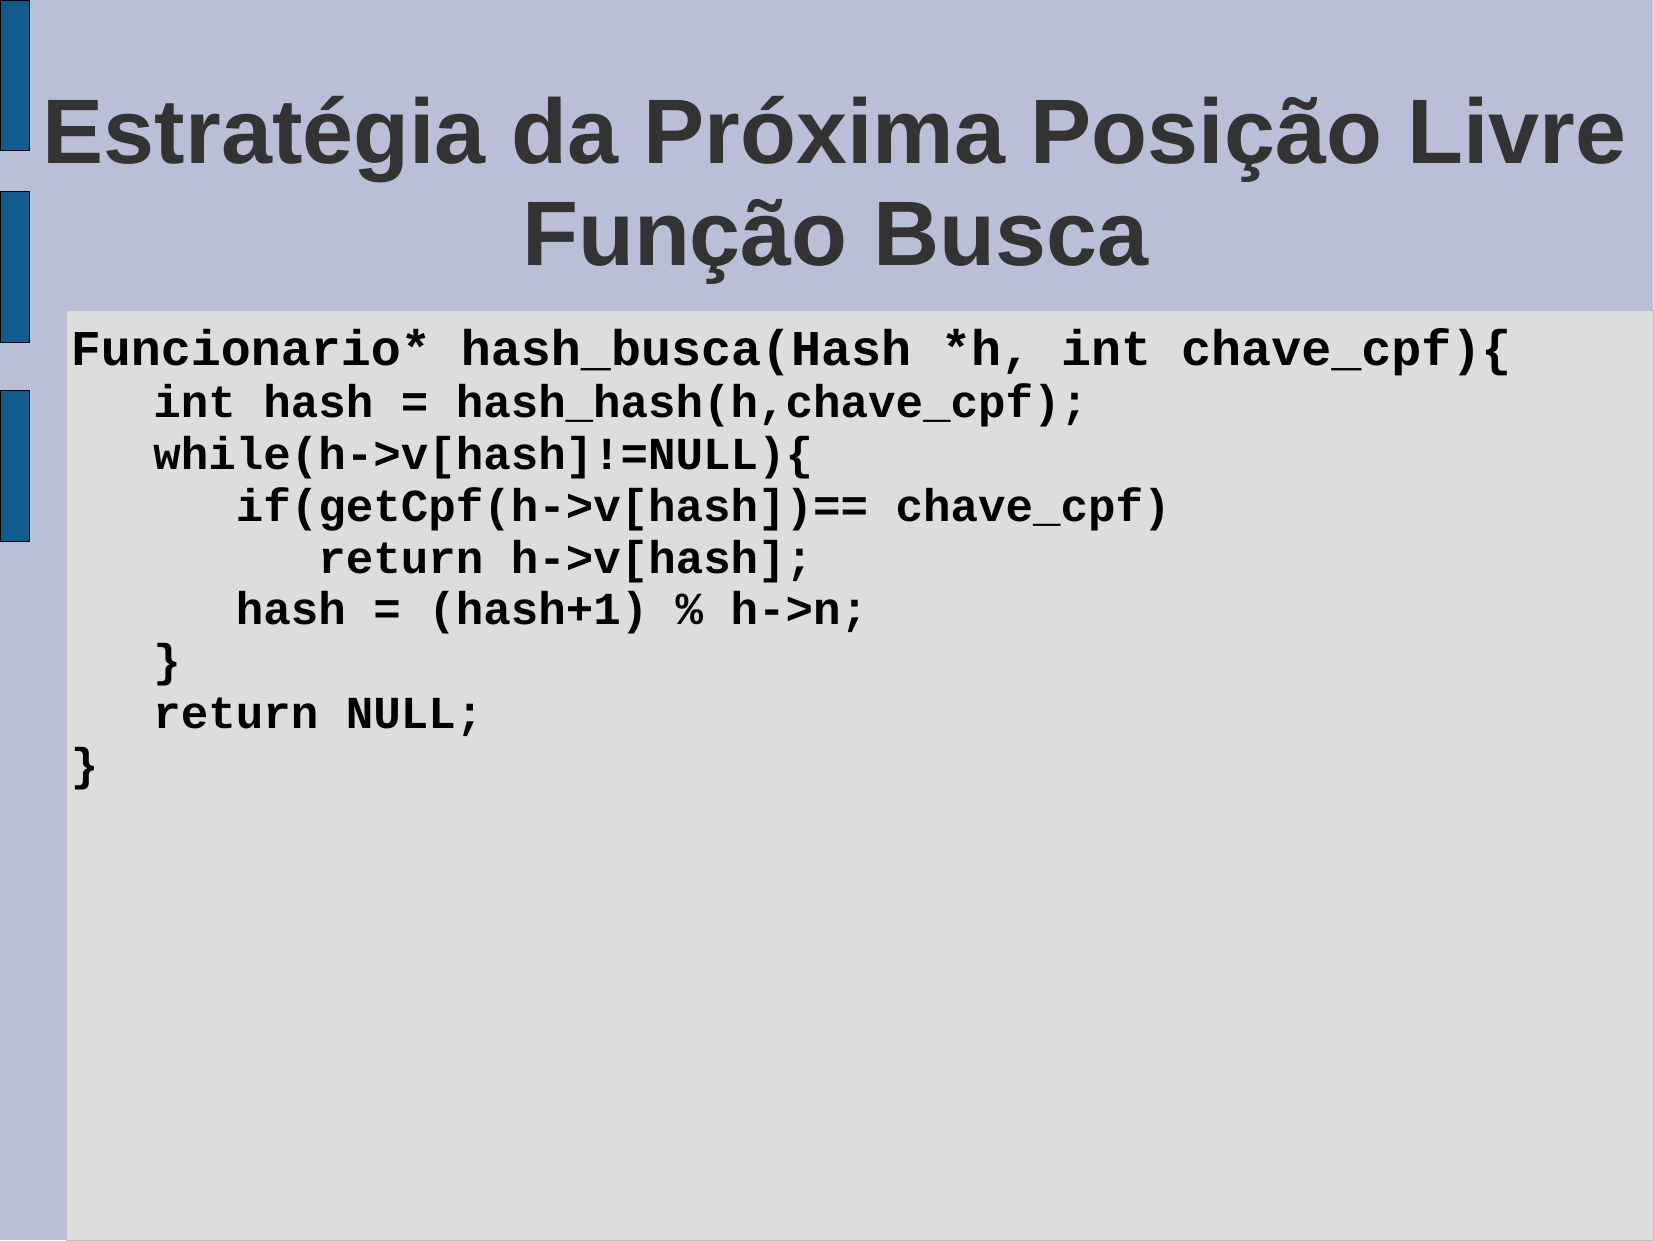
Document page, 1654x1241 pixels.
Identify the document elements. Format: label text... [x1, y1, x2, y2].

list Funcionario* hash_busca(Hash *h, int chave_cpf){ int hash = hash_hash(h,chave_cpf); while(h->v[hash]!=NULL){ if(getCpf(h->v[hash])== chave_cpf) return h->v[hash]; hash = (hash+1) % h->n; } return NULL; } [70, 323, 1636, 846]
title Estratégia da Próxima Posição Livre Função Busca [23, 79, 1648, 287]
